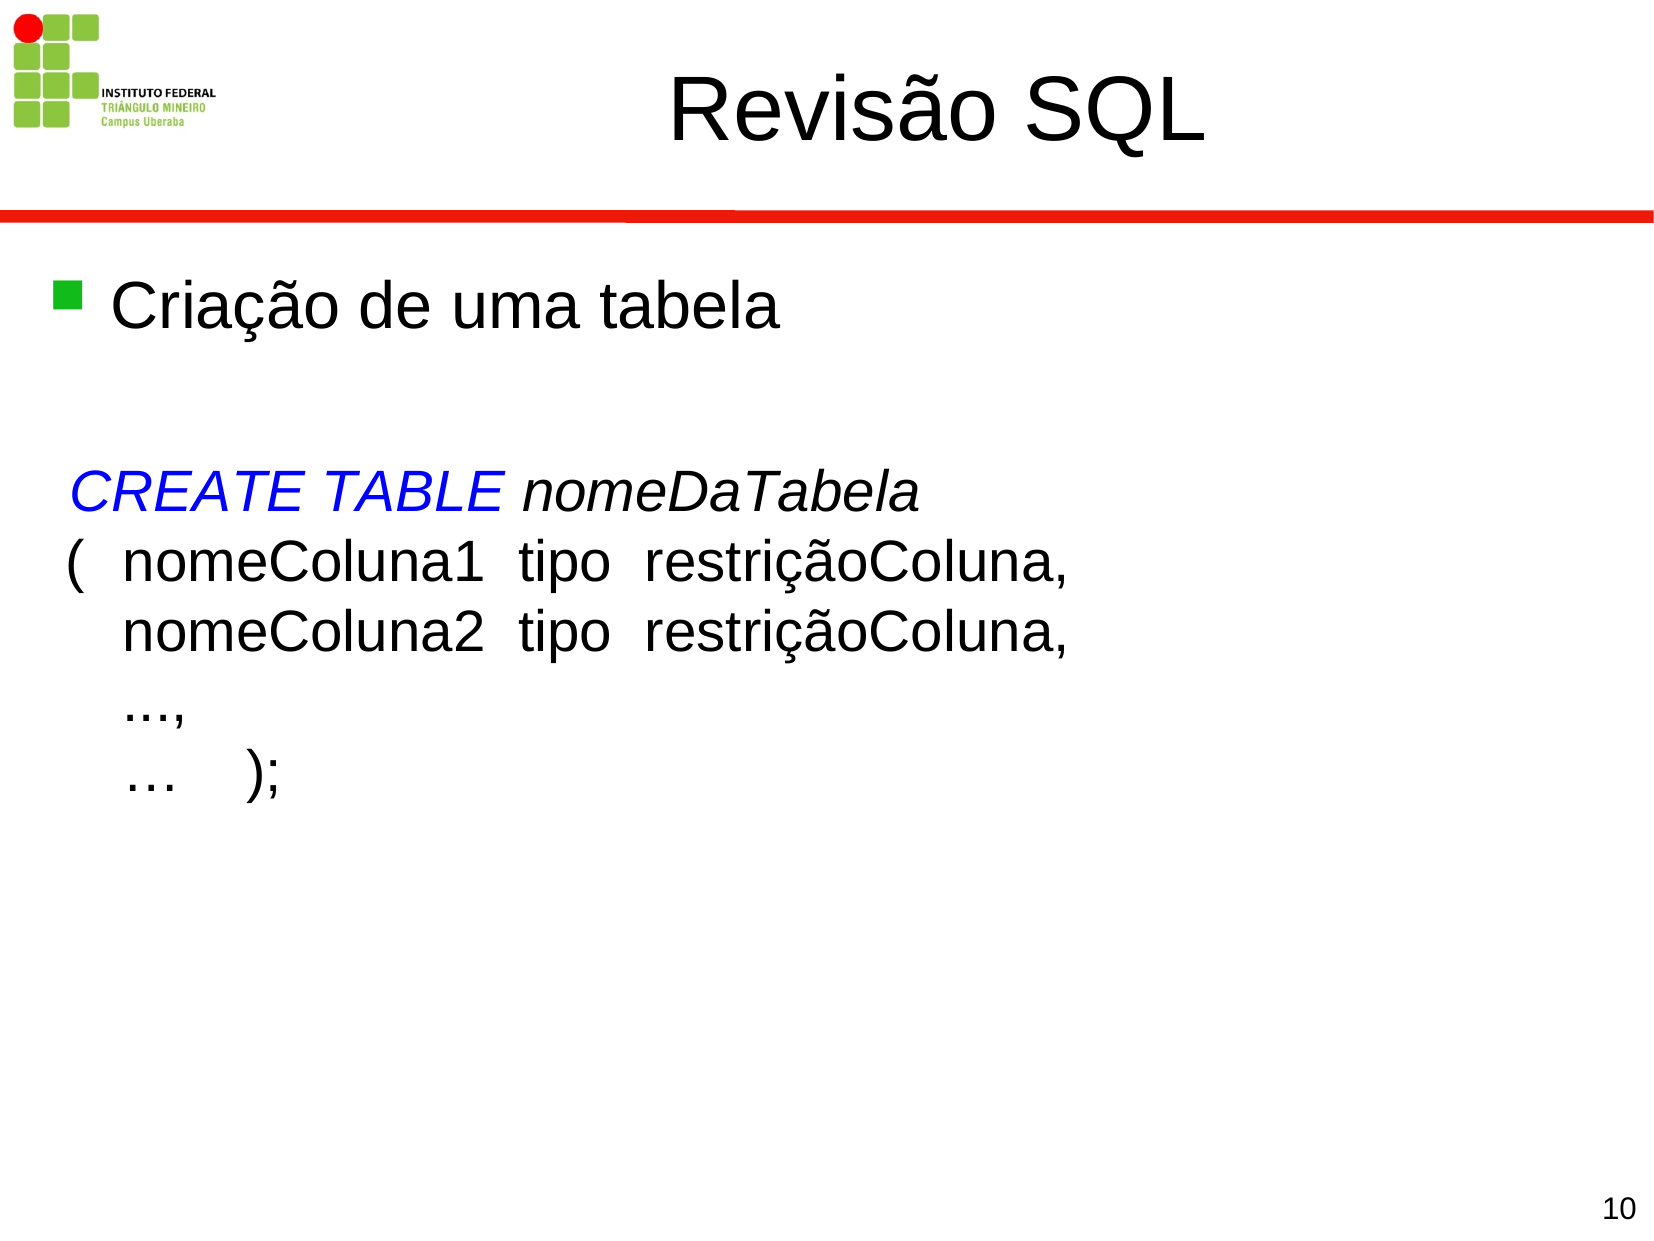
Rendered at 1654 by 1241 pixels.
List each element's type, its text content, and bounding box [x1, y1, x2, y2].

text_box Revisão SQL [253, 0, 1622, 207]
text_box Criação de uma tabela CREATE TABLE nomeDaTabela ( nomeColuna1 tipo restriçãoColuna, nomeColuna2 tipo restriçãoColuna, ..., … ); [32, 253, 1622, 1205]
picture [0, 2, 228, 139]
text_box <número> [1185, 1179, 1654, 1220]
